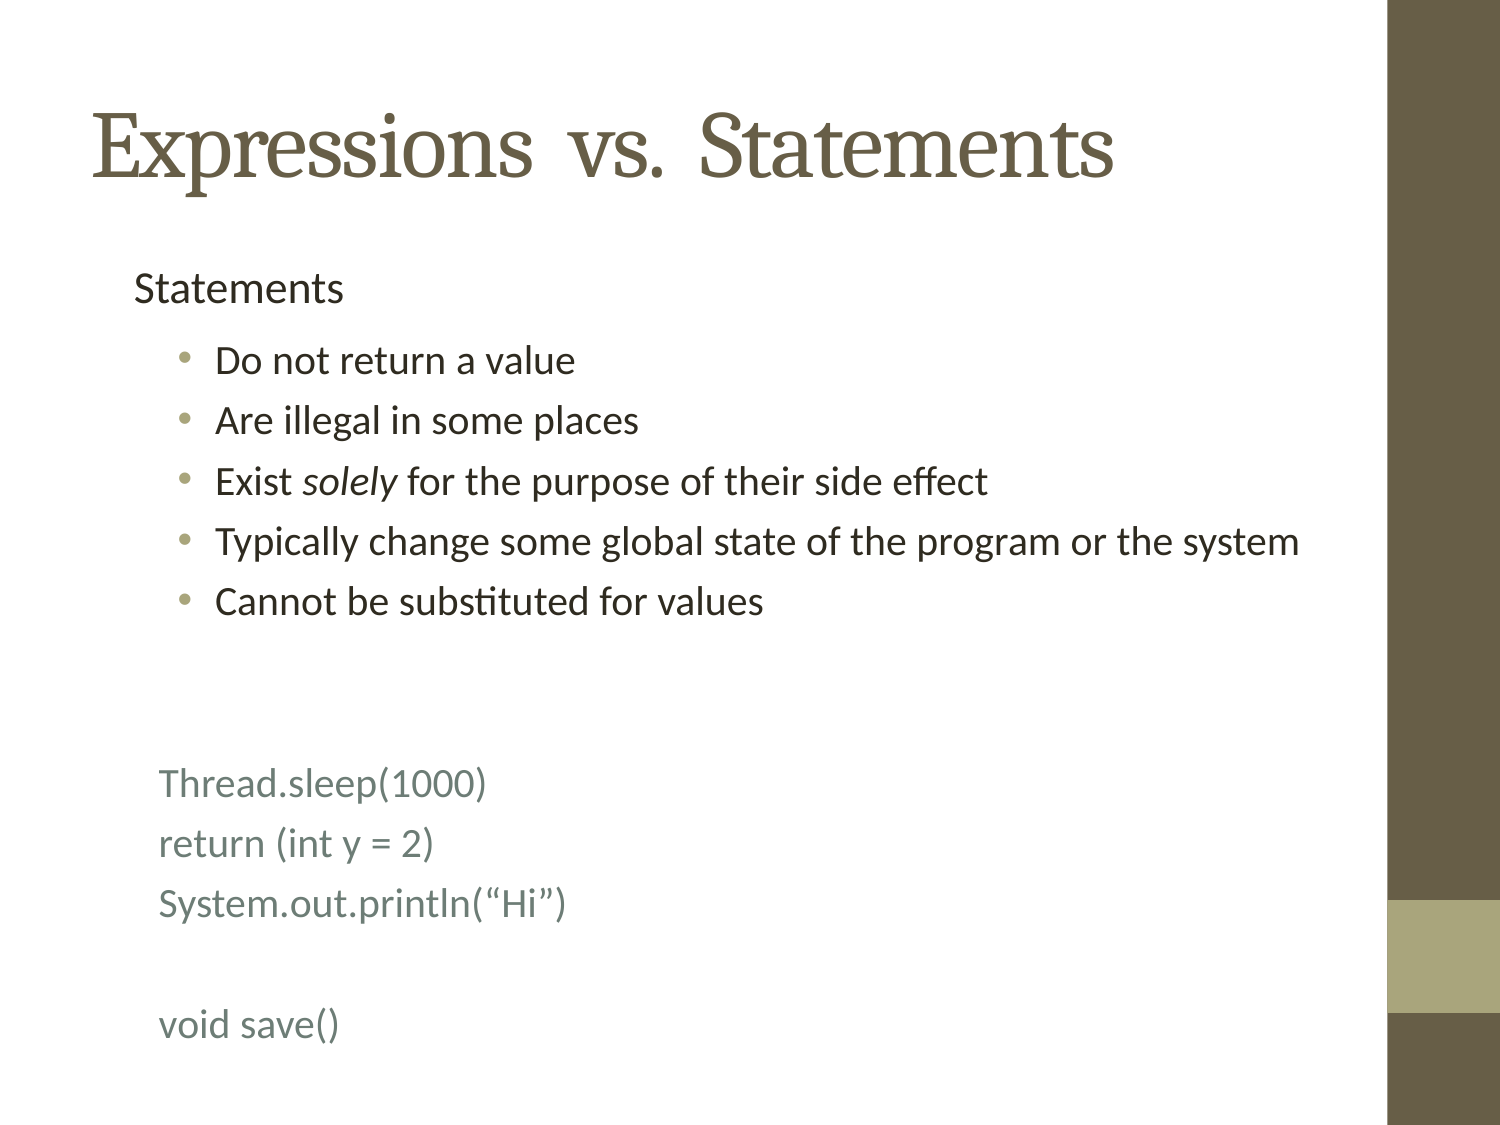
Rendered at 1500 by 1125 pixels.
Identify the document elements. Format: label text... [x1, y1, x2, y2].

text_box Statements [99, 249, 1351, 376]
title Expressions vs. Statements [75, 45, 1326, 233]
text_box Do not return a value Are illegal in some places Exist solely for the purpose of their side effect Typically change some global state of the program or the system Cannot be substituted for values Thread.sleep(1000) return (int y = 2) System.out.println(“Hi”) void save() foo((int y = 2), 2) [125, 376, 1326, 988]
